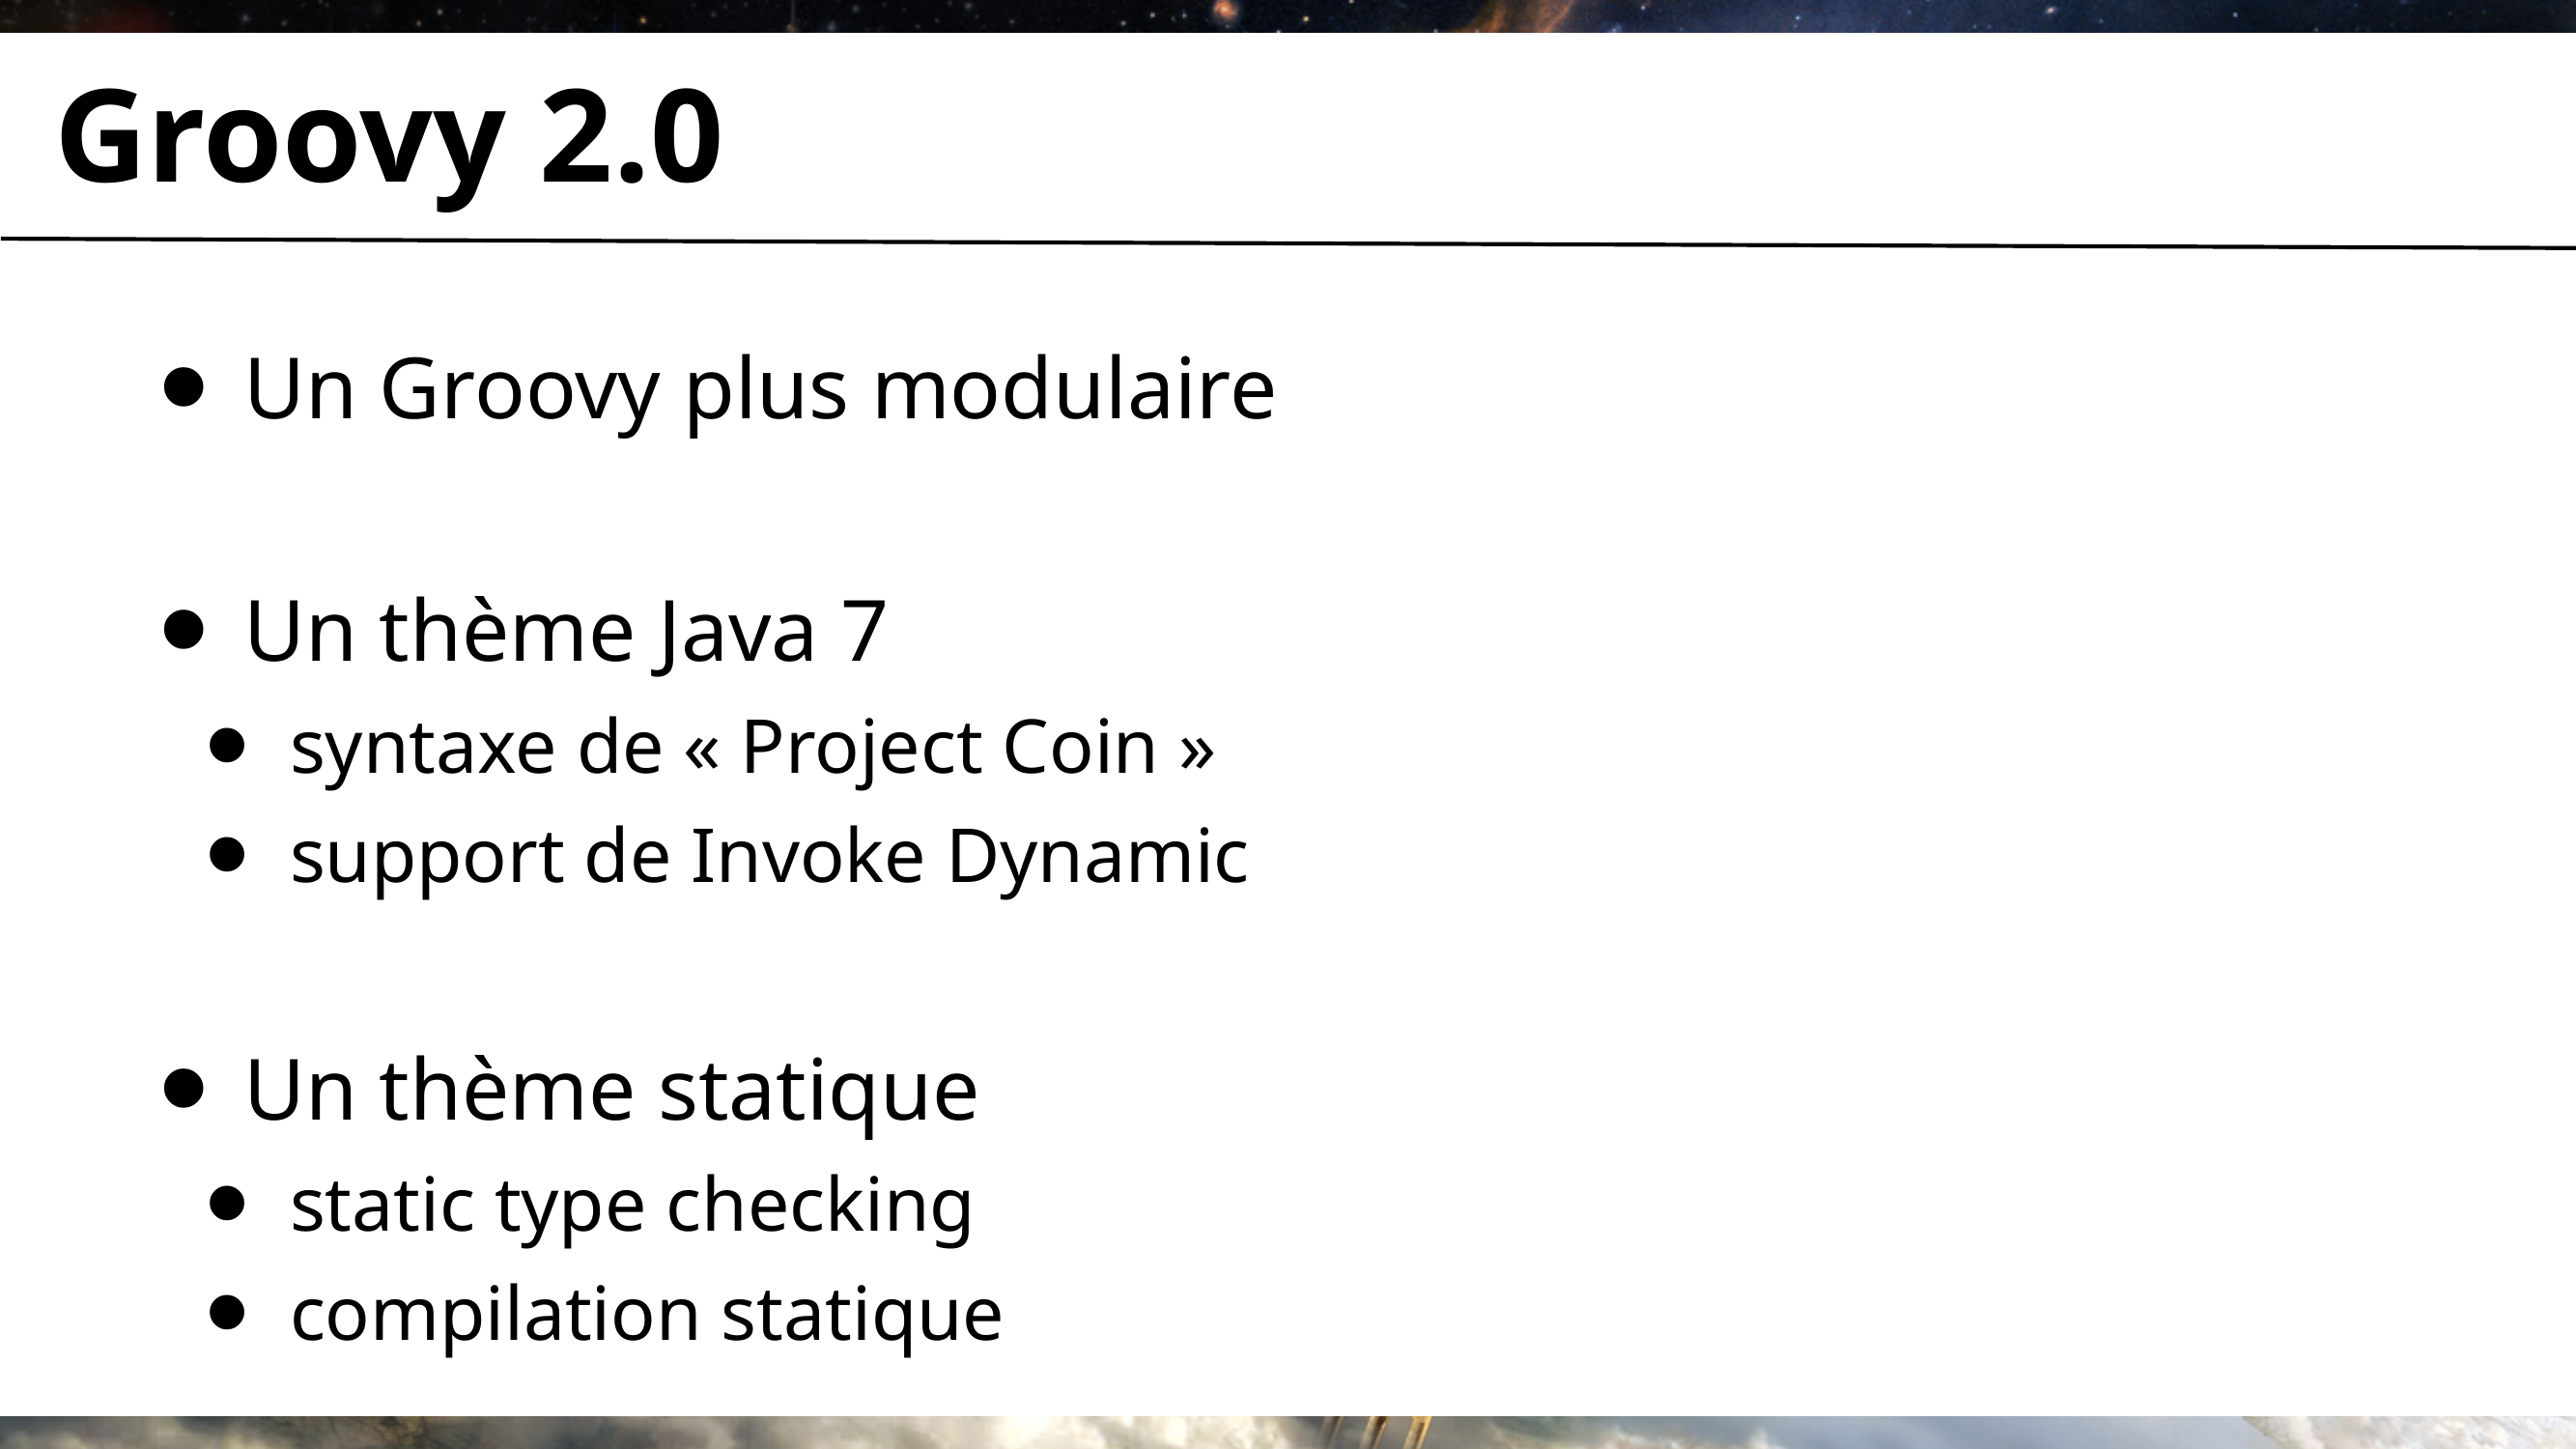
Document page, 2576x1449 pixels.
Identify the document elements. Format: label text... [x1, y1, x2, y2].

picture [0, 0, 2576, 33]
title Groovy 2.0 [45, 12, 2528, 250]
list Un Groovy plus modulaire Un thème Java 7 syntaxe de « Project Coin » support de Invoke Dynamic Un thème statique static type checking compilation statique [116, 326, 2457, 1387]
picture [0, 1416, 2576, 1449]
